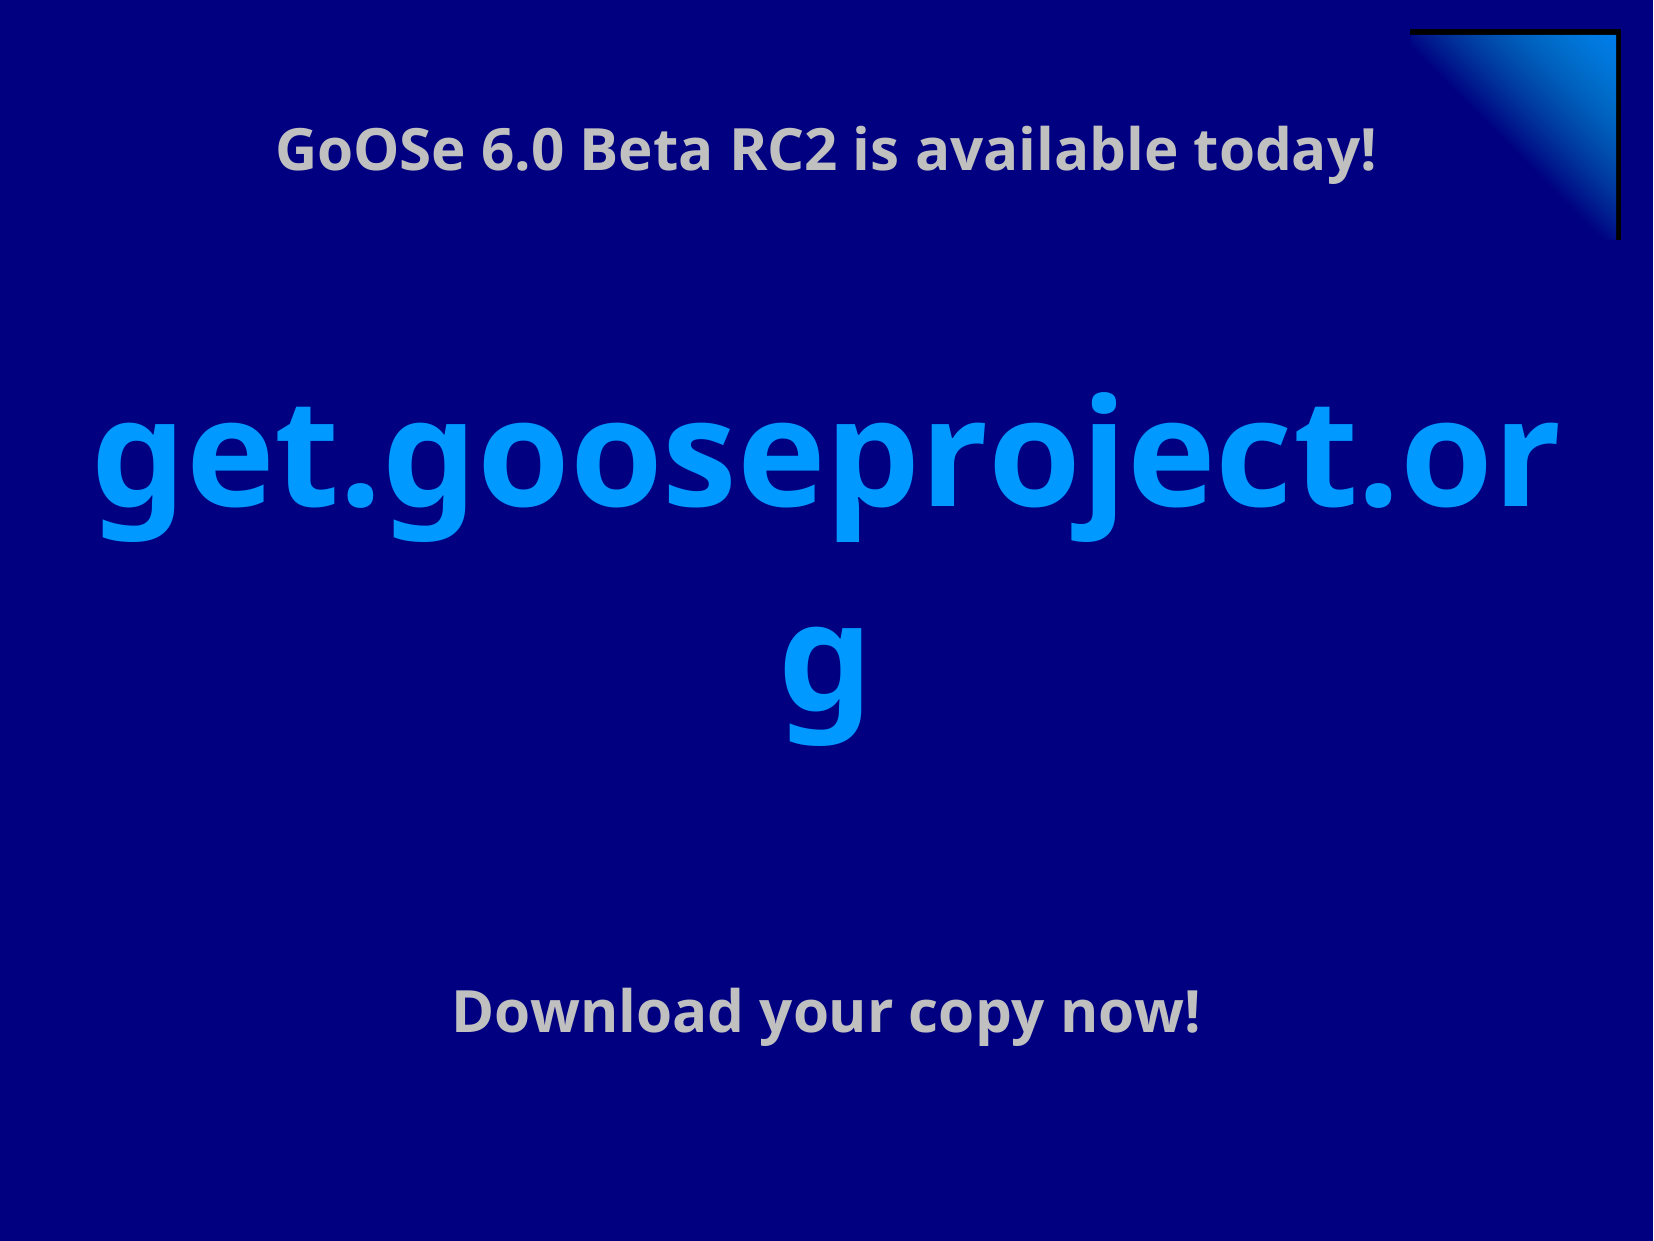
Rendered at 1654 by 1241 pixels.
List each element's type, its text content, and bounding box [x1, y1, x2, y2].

subtitle GoOSe 6.0 Beta RC2 is available today! get.gooseproject.org Download your copy now! [82, 49, 1571, 1109]
picture [1410, 29, 1621, 241]
